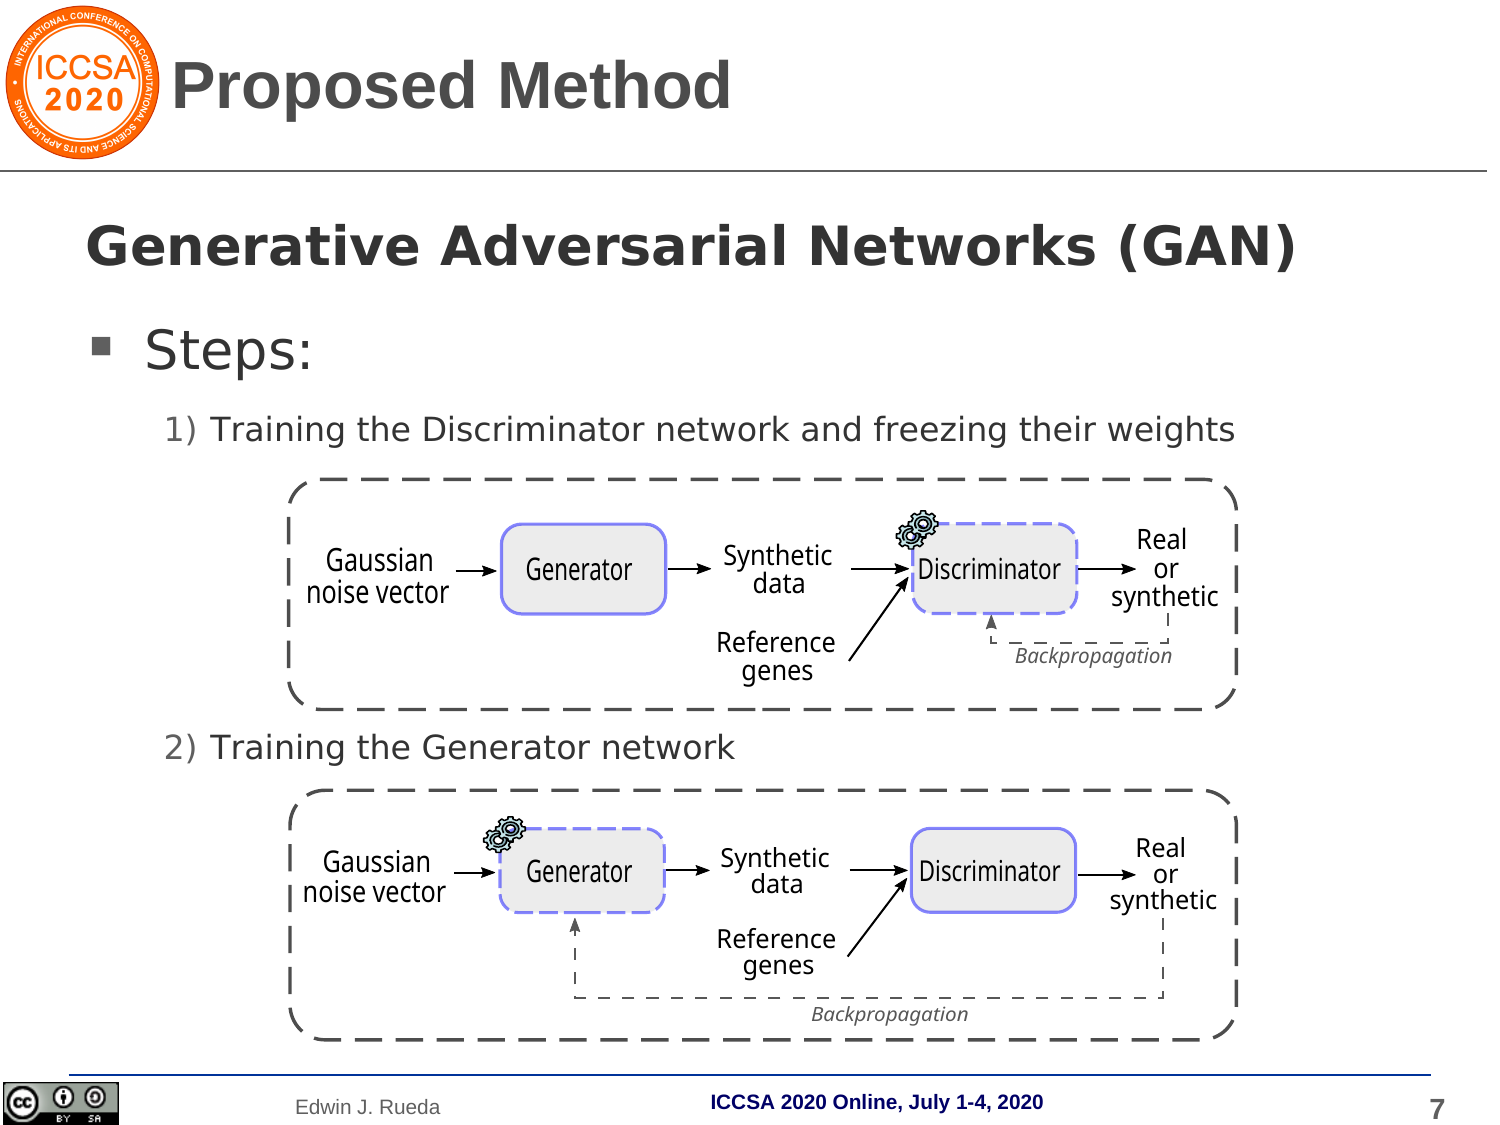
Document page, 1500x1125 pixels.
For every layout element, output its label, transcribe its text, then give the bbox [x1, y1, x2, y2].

list Steps: Training the Discriminator network and freezing their weights Training the Generator network [88, 318, 1418, 1010]
picture [284, 475, 1241, 714]
picture [286, 786, 1241, 1044]
picture [3, 1082, 119, 1125]
picture [5, 5, 160, 160]
text_box Generative Adversarial Networks (GAN) [70, 203, 1430, 284]
title Proposed Method [171, 11, 1495, 160]
